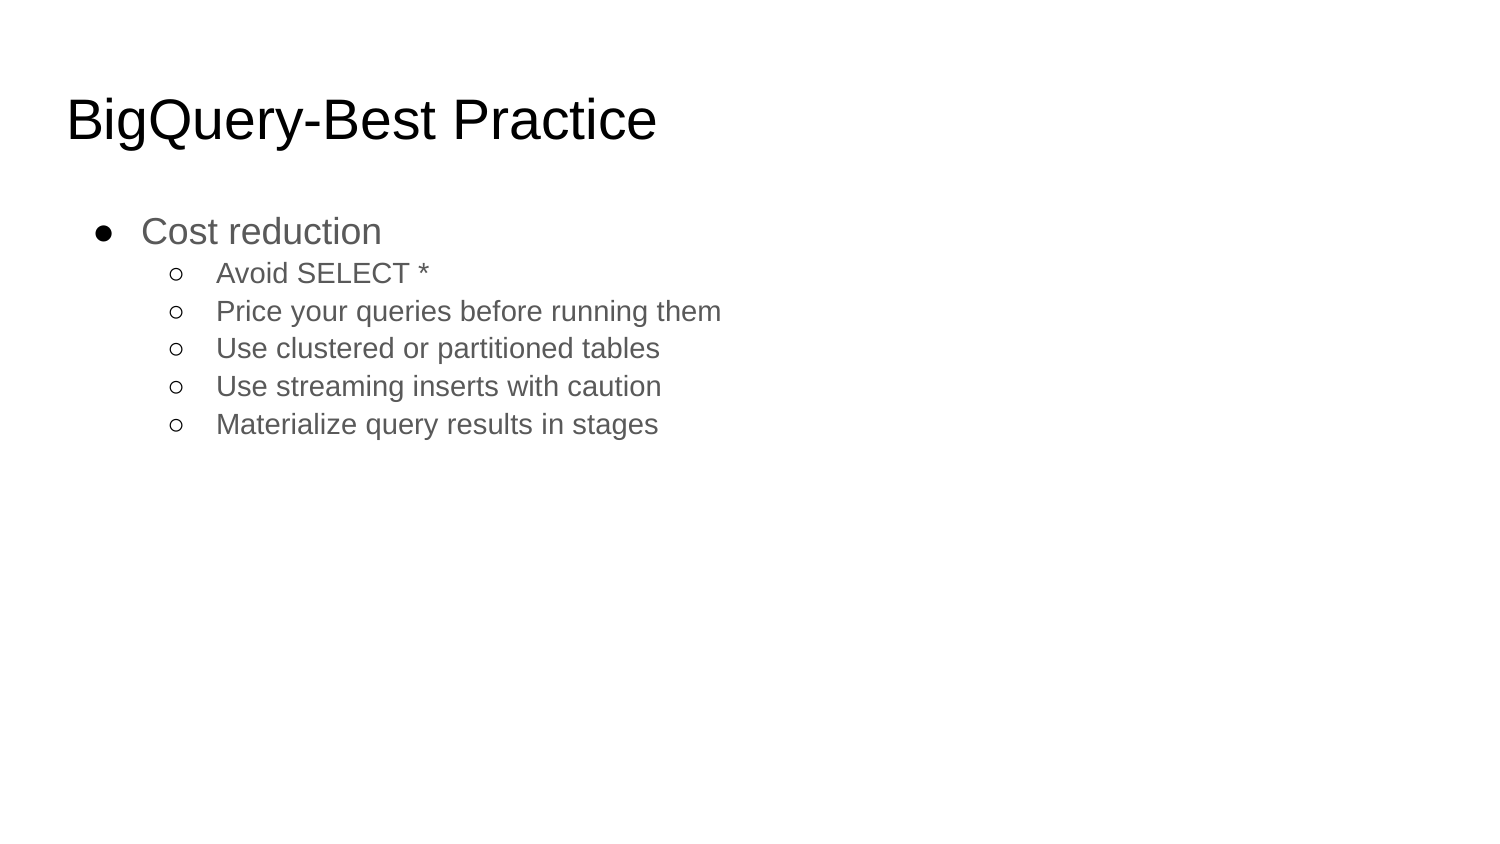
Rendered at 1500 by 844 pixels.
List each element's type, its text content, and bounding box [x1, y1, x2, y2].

title BigQuery-Best Practice [51, 72, 1449, 167]
list Cost reduction Avoid SELECT * Price your queries before running them Use clustered or partitioned tables Use streaming inserts with caution Materialize query results in stages [51, 189, 1449, 750]
